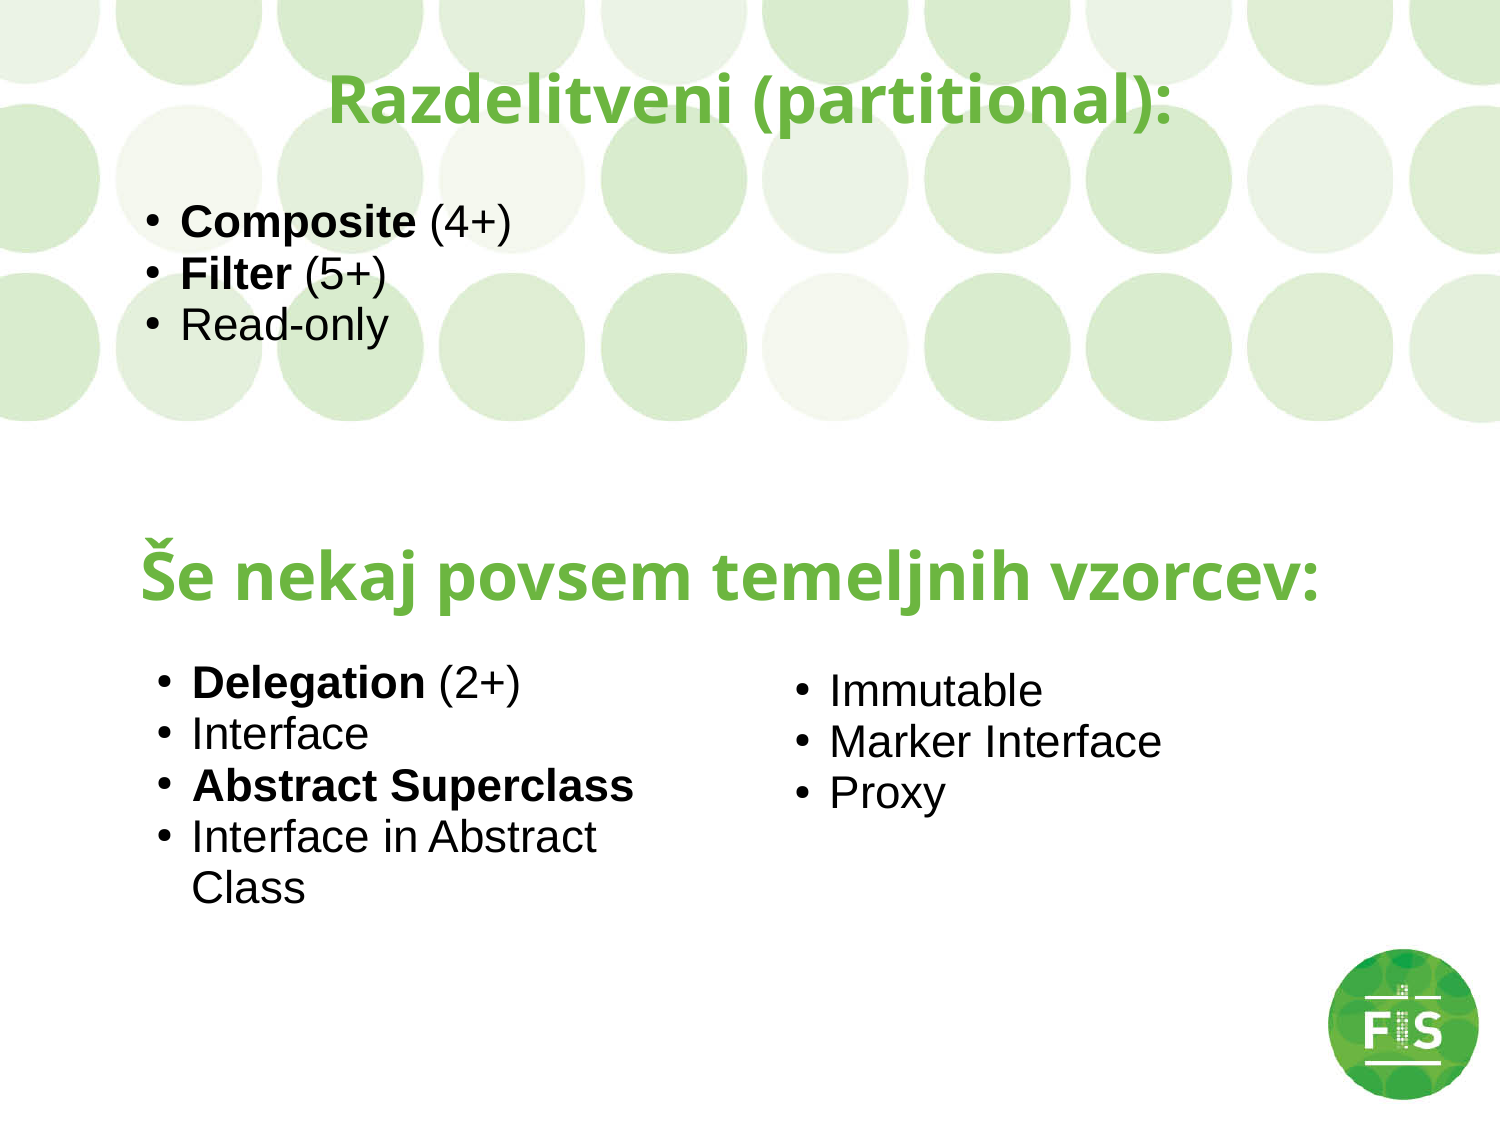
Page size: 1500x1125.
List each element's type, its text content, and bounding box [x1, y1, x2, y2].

title Razdelitveni (partitional): [75, 59, 1426, 233]
text_box Composite (4+) Filter (5+) Read-only [129, 188, 662, 579]
picture [0, 0, 1500, 1125]
text_box Immutable Marker Interface Proxy [779, 555, 1312, 1125]
text_box Delegation (2+) Interface Abstract Superclass Interface in Abstract Class [141, 649, 674, 1040]
title Še nekaj povsem temeljnih vzorcev: [55, 535, 1406, 709]
